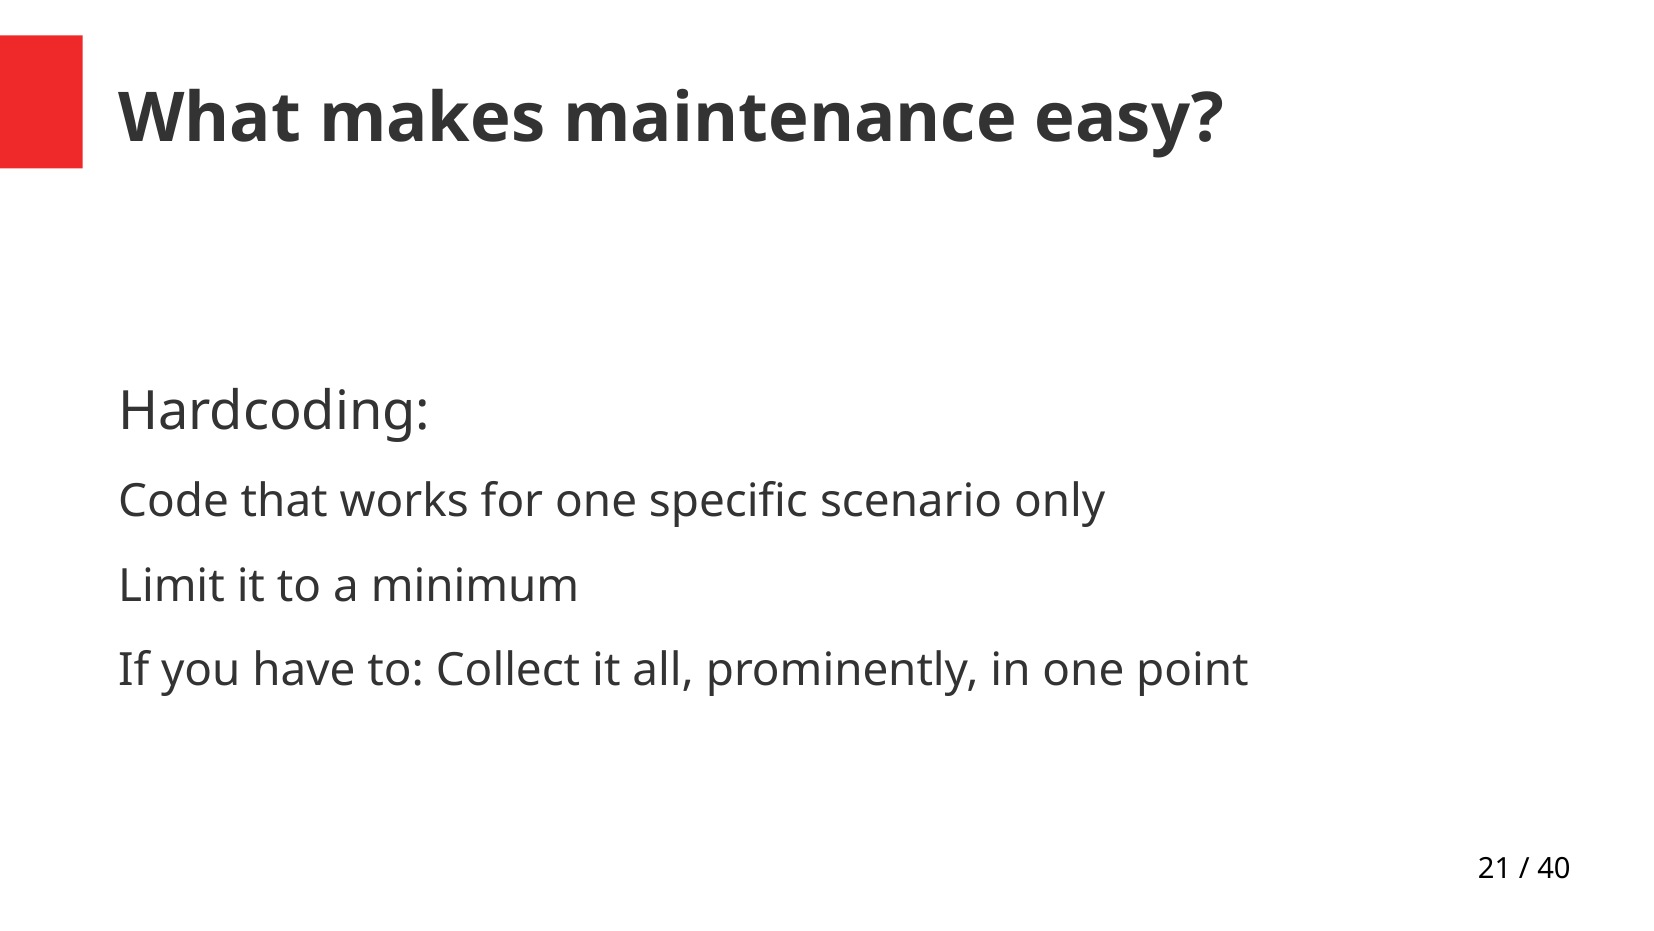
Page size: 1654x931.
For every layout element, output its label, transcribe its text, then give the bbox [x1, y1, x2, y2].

title What makes maintenance easy? [118, 37, 1571, 193]
list Hardcoding: Code that works for one specific scenario only Limit it to a minimum If you have to: Collect it all, prominently, in one point [118, 265, 1536, 806]
